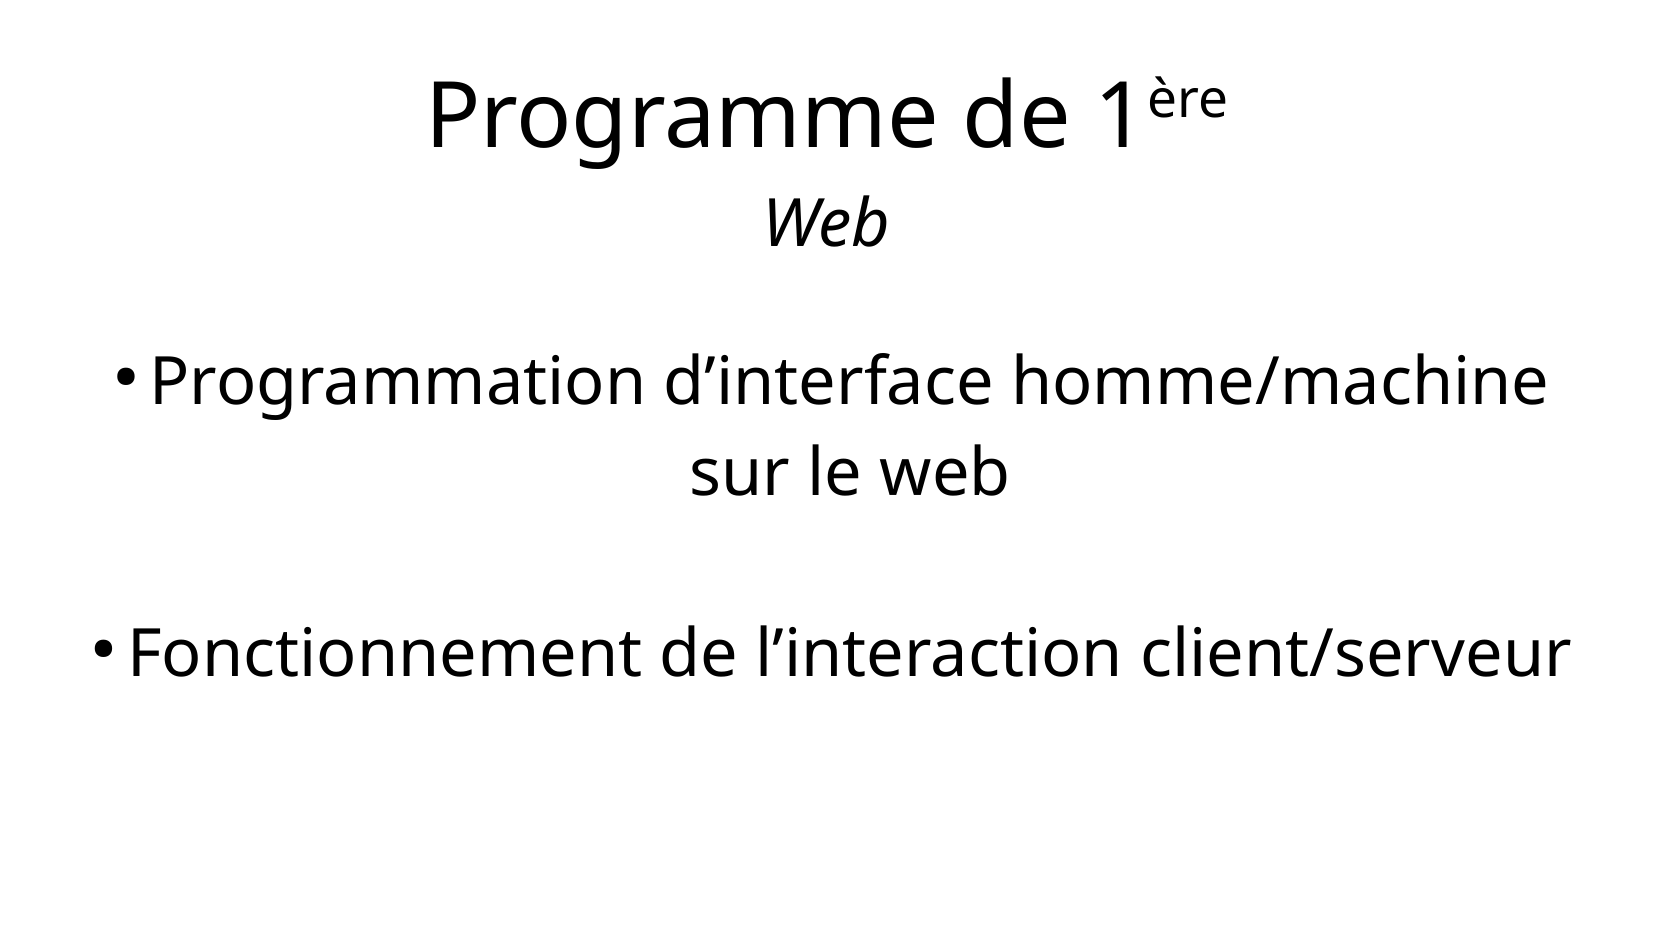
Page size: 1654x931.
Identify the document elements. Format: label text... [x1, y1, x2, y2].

subtitle Programmation d’interface homme/machine sur le web Fonctionnement de l’interaction client/serveur [88, 333, 1577, 877]
title Programme de 1ère Web [82, 49, 1571, 266]
